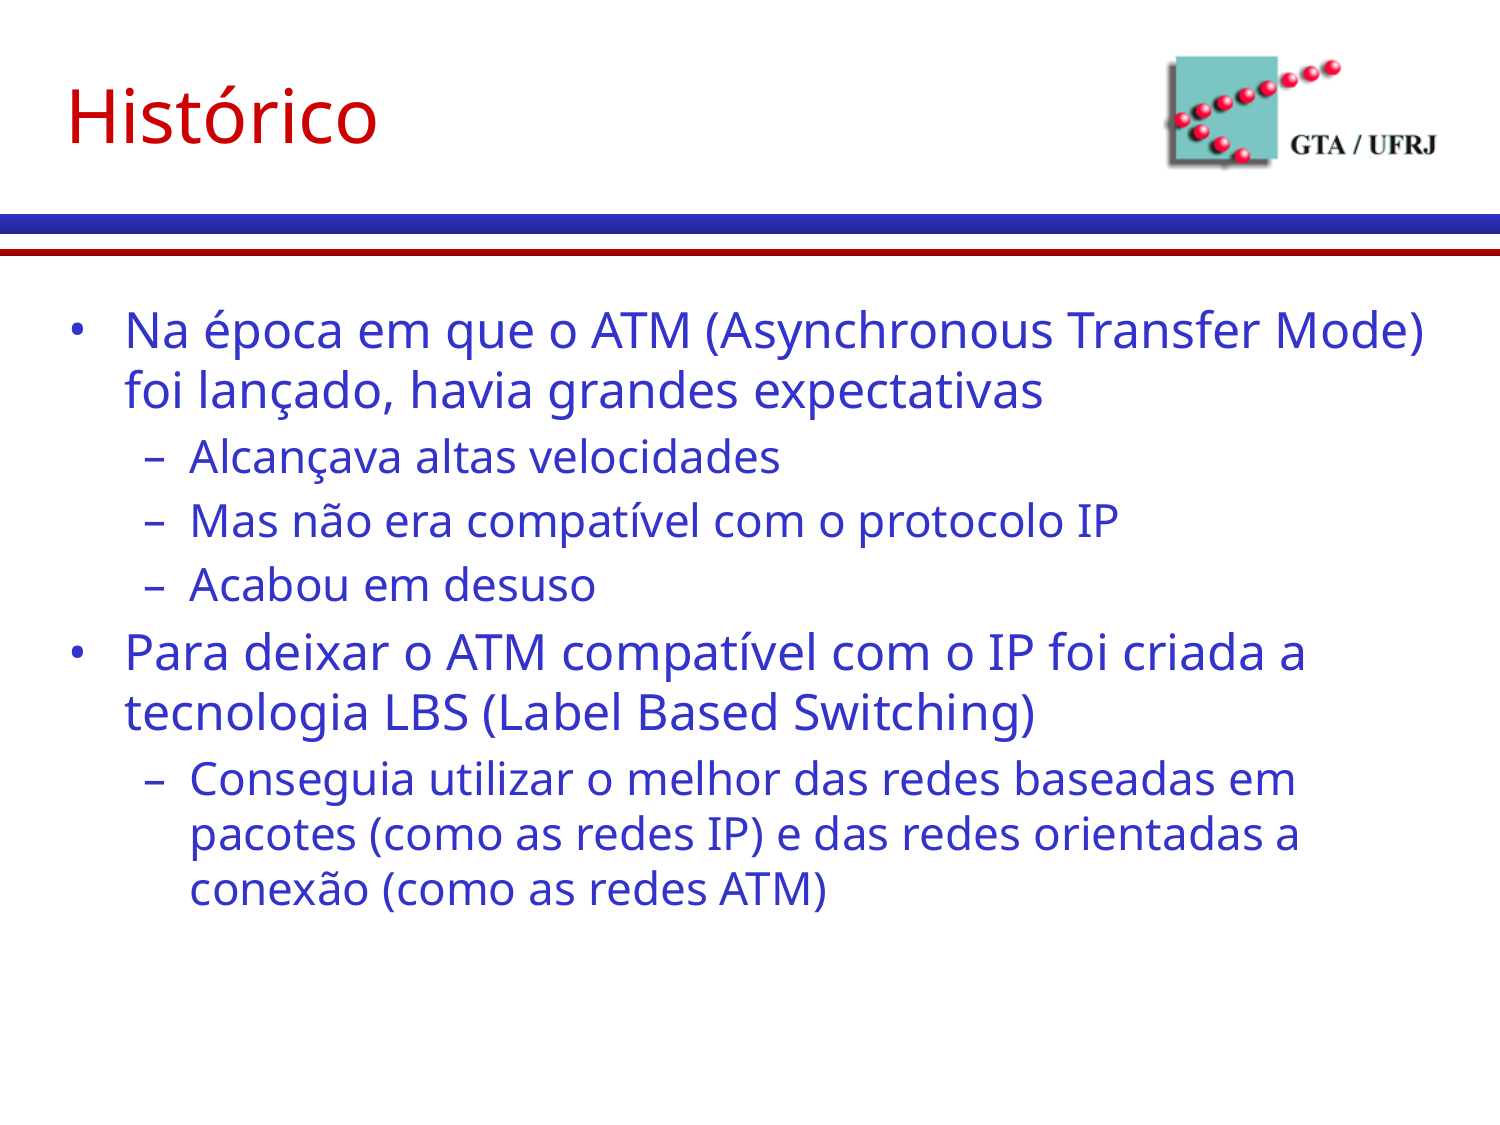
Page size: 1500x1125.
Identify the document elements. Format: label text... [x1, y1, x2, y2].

picture [1374, 50, 1446, 174]
title Histórico [50, 37, 1374, 189]
list Na época em que o ATM (Asynchronous Transfer Mode) foi lançado, havia grandes expectativas Alcançava altas velocidades Mas não era compatível com o protocolo IP Acabou em desuso Para deixar o ATM compatível com o IP foi criada a tecnologia LBS (Label Based Switching) Conseguia utilizar o melhor das redes baseadas em pacotes (como as redes IP) e das redes orientadas a conexão (como as redes ATM) [53, 290, 1447, 1083]
